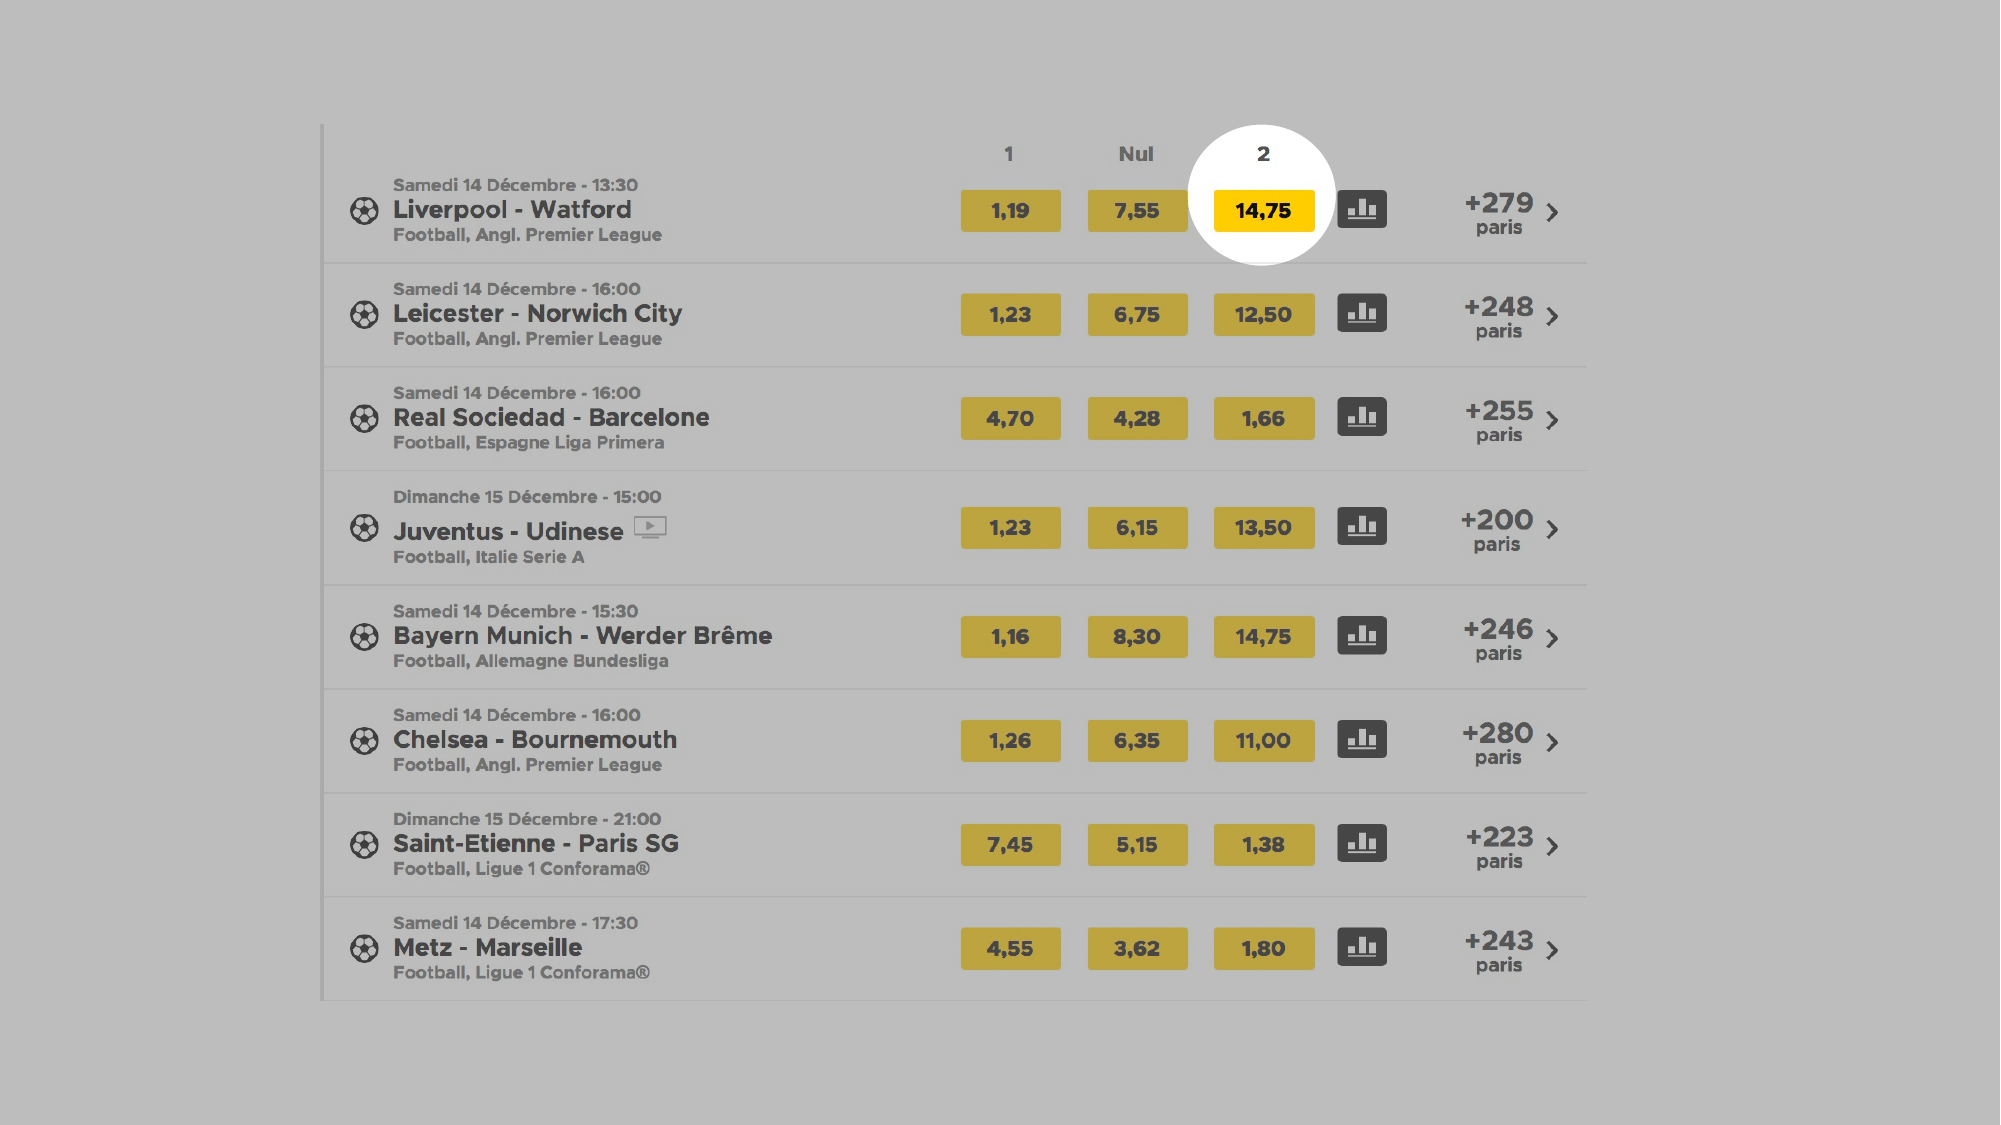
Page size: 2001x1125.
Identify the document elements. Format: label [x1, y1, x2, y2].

picture [1188, 125, 1335, 265]
text_box [0, 0, 2000, 1125]
